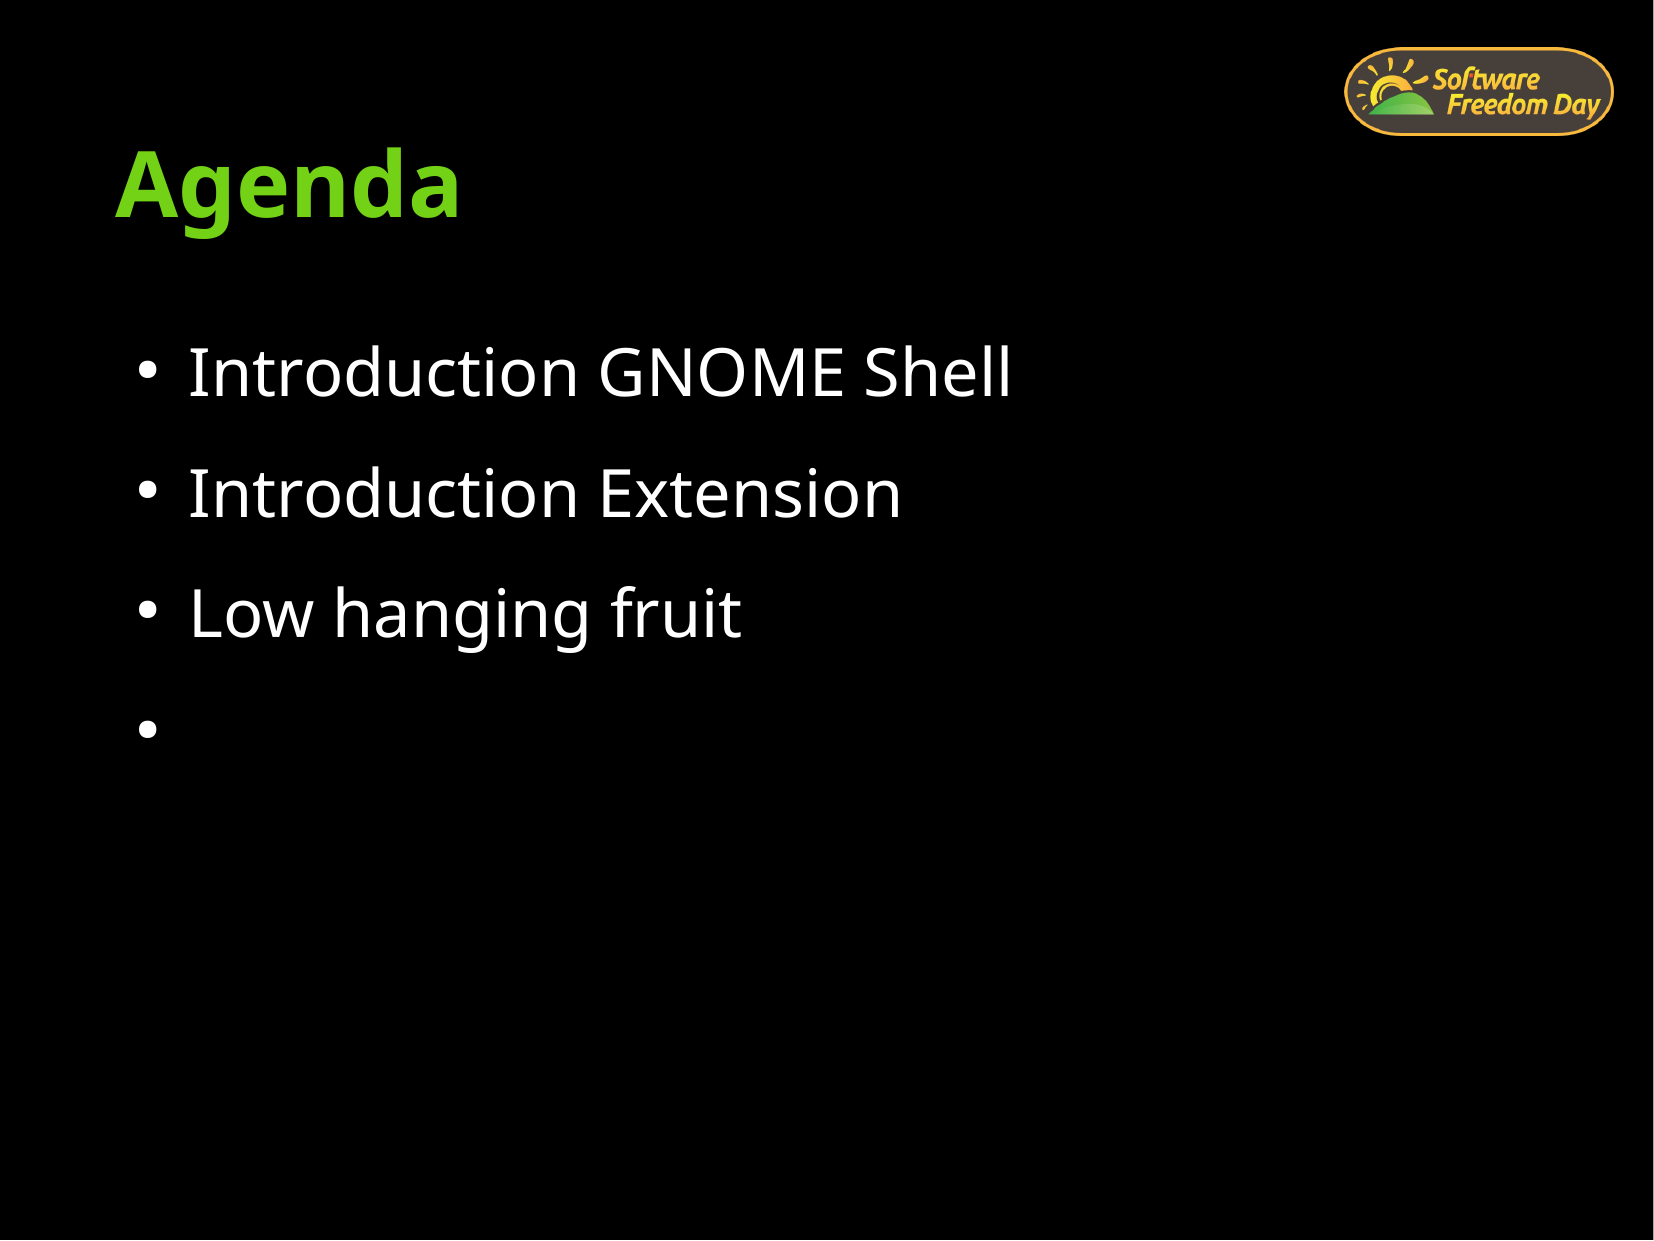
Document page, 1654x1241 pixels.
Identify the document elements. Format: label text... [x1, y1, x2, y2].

list Introduction GNOME Shell Introduction Extension Low hanging fruit [118, 325, 1536, 1045]
title Agenda [115, 78, 1539, 287]
picture [1344, 47, 1614, 136]
